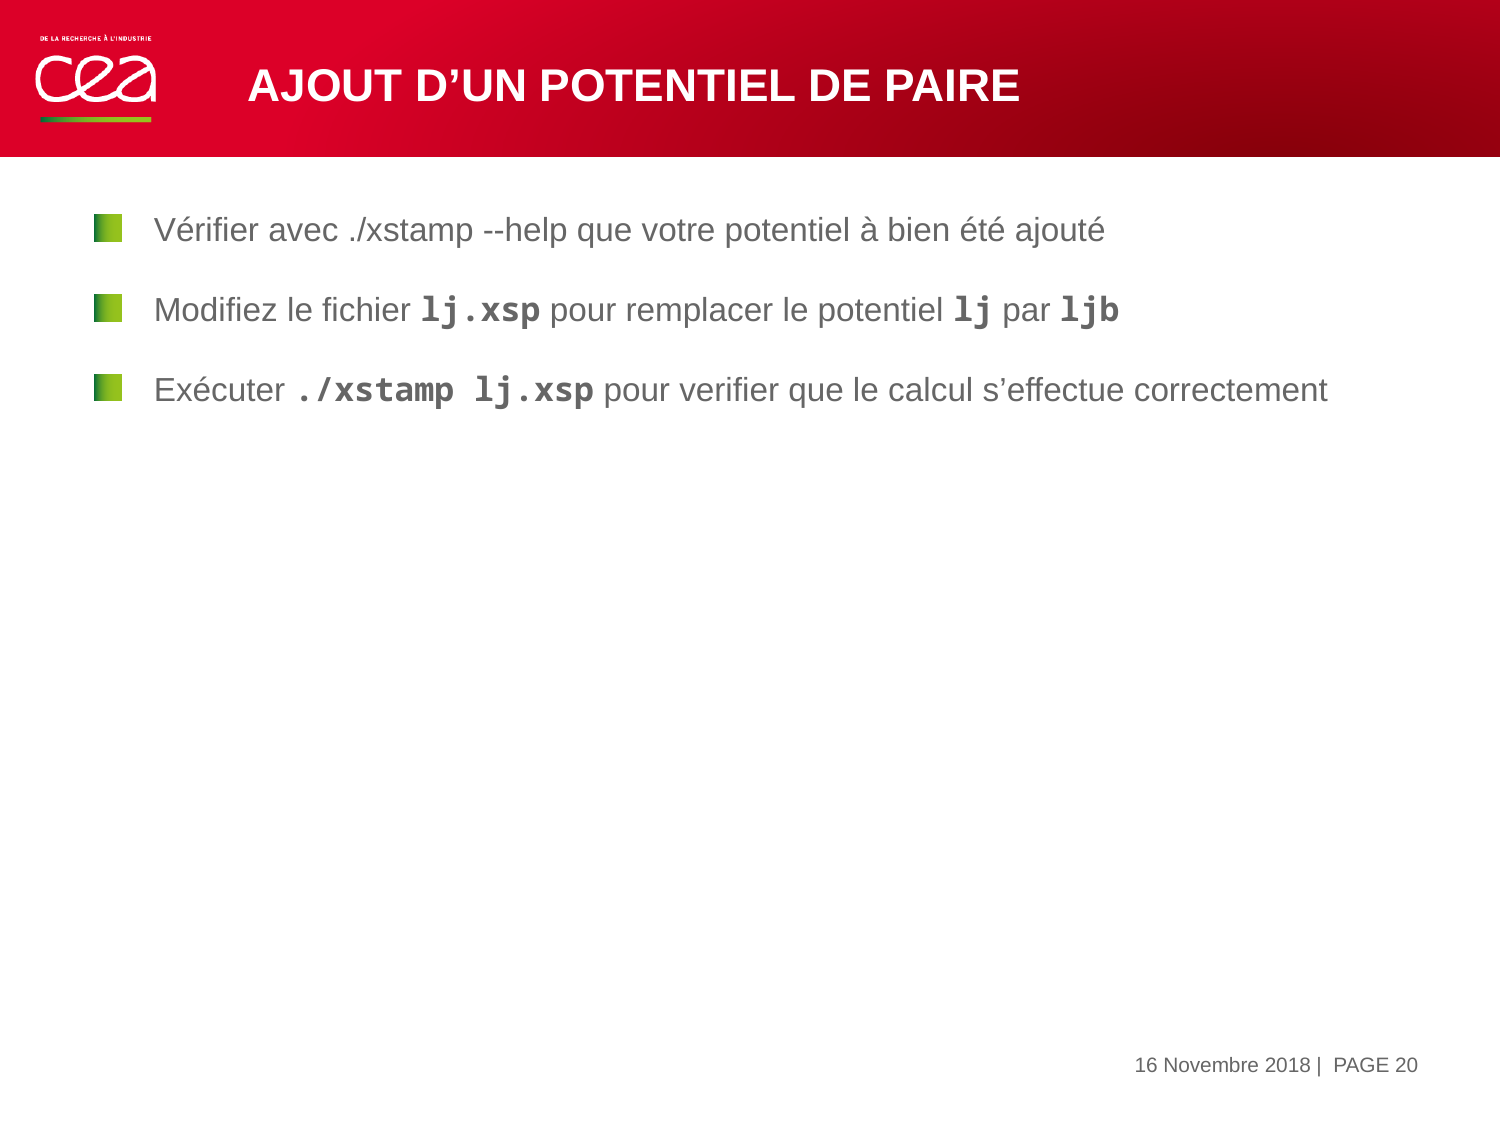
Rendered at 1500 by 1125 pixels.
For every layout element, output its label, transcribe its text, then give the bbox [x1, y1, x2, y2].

slide_number | PAGE <number> [1316, 1034, 1500, 1094]
picture [0, 0, 1500, 157]
footer 16 Novembre 2018 [336, 1034, 1311, 1095]
list Vérifier avec ./xstamp --help que votre potentiel à bien été ajouté Modifiez le fichier lj.xsp pour remplacer le potentiel lj par ljb Exécuter ./xstamp lj.xsp pour verifier que le calcul s’effectue correctement [94, 208, 1436, 1024]
title Ajout d’un Potentiel de pairE [247, 8, 1436, 158]
